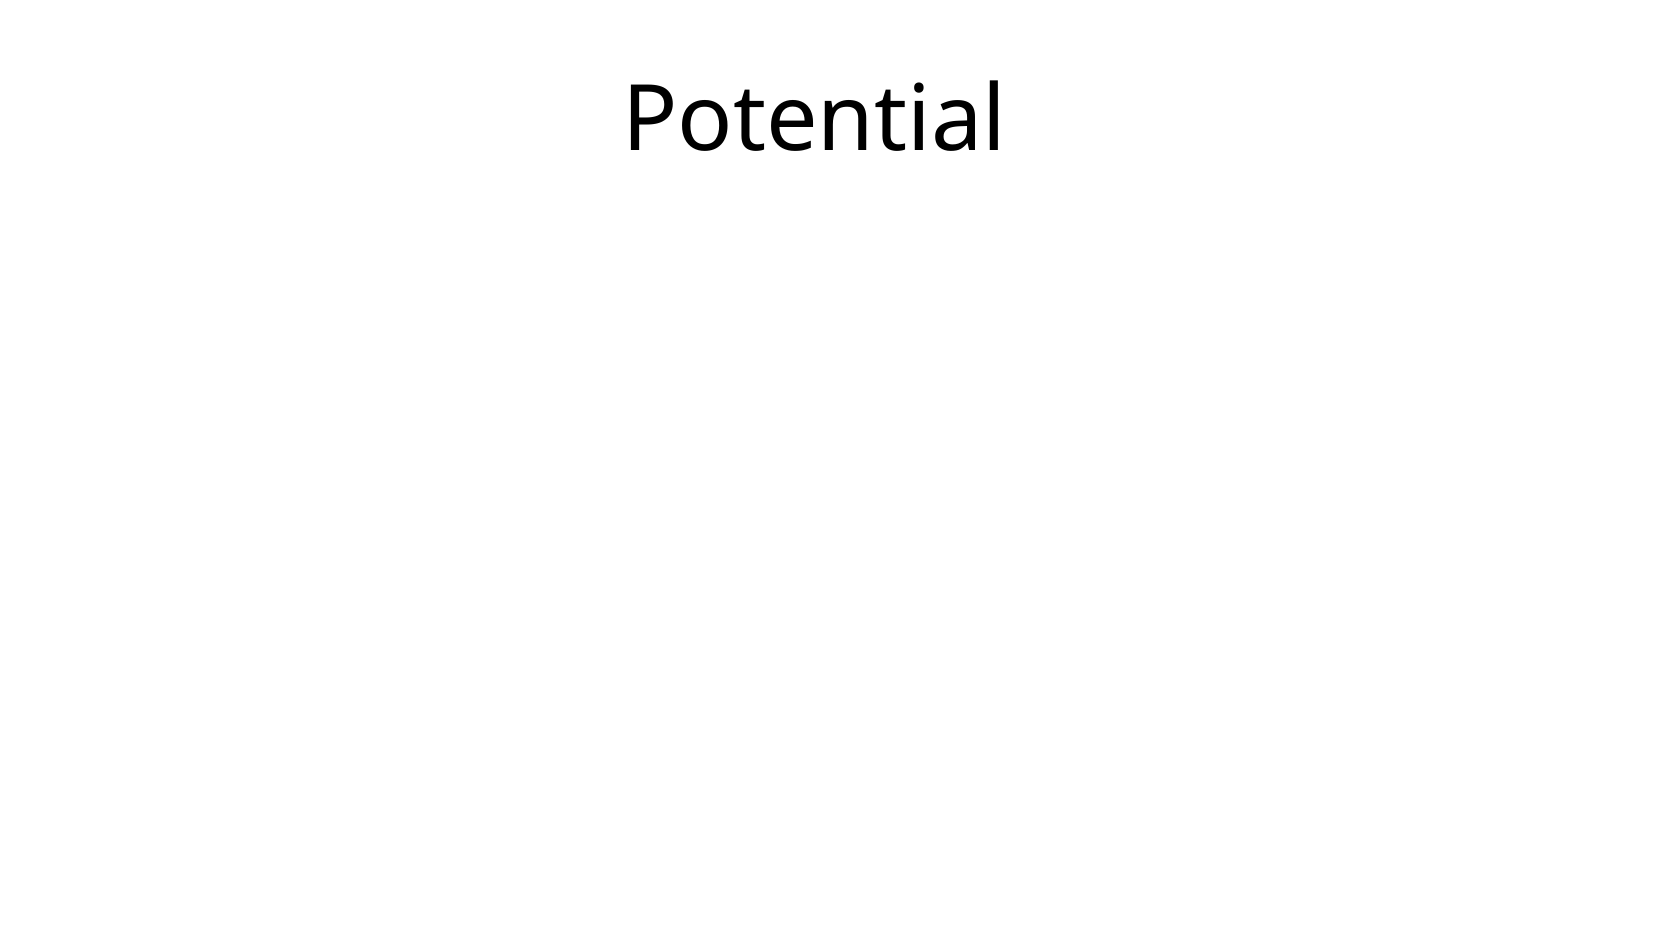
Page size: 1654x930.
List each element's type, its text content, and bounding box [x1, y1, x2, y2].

title Potential [82, 37, 1571, 193]
